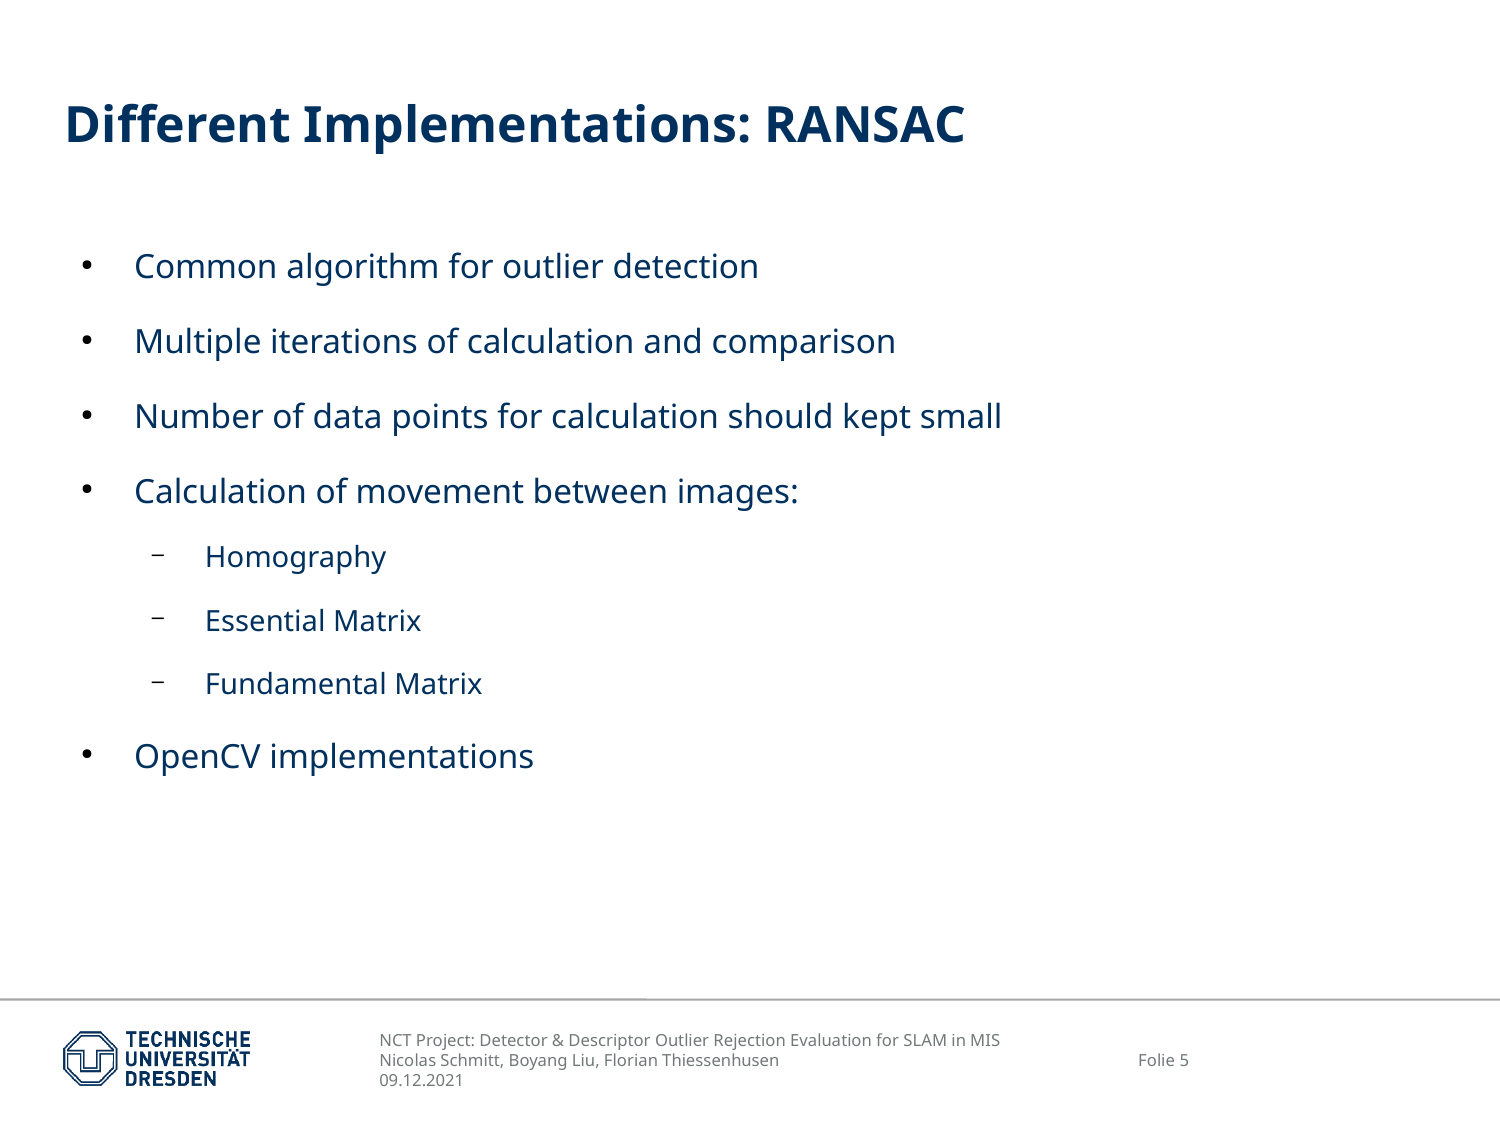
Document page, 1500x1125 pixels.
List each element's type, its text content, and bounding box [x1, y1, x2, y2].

title Different Implementations: RANSAC [64, 56, 1437, 190]
list Common algorithm for outlier detection Multiple iterations of calculation and comparison Number of data points for calculation should kept small Calculation of movement between images: Homography Essential Matrix Fundamental Matrix OpenCV implementations [63, 243, 1437, 941]
picture [63, 1031, 250, 1086]
